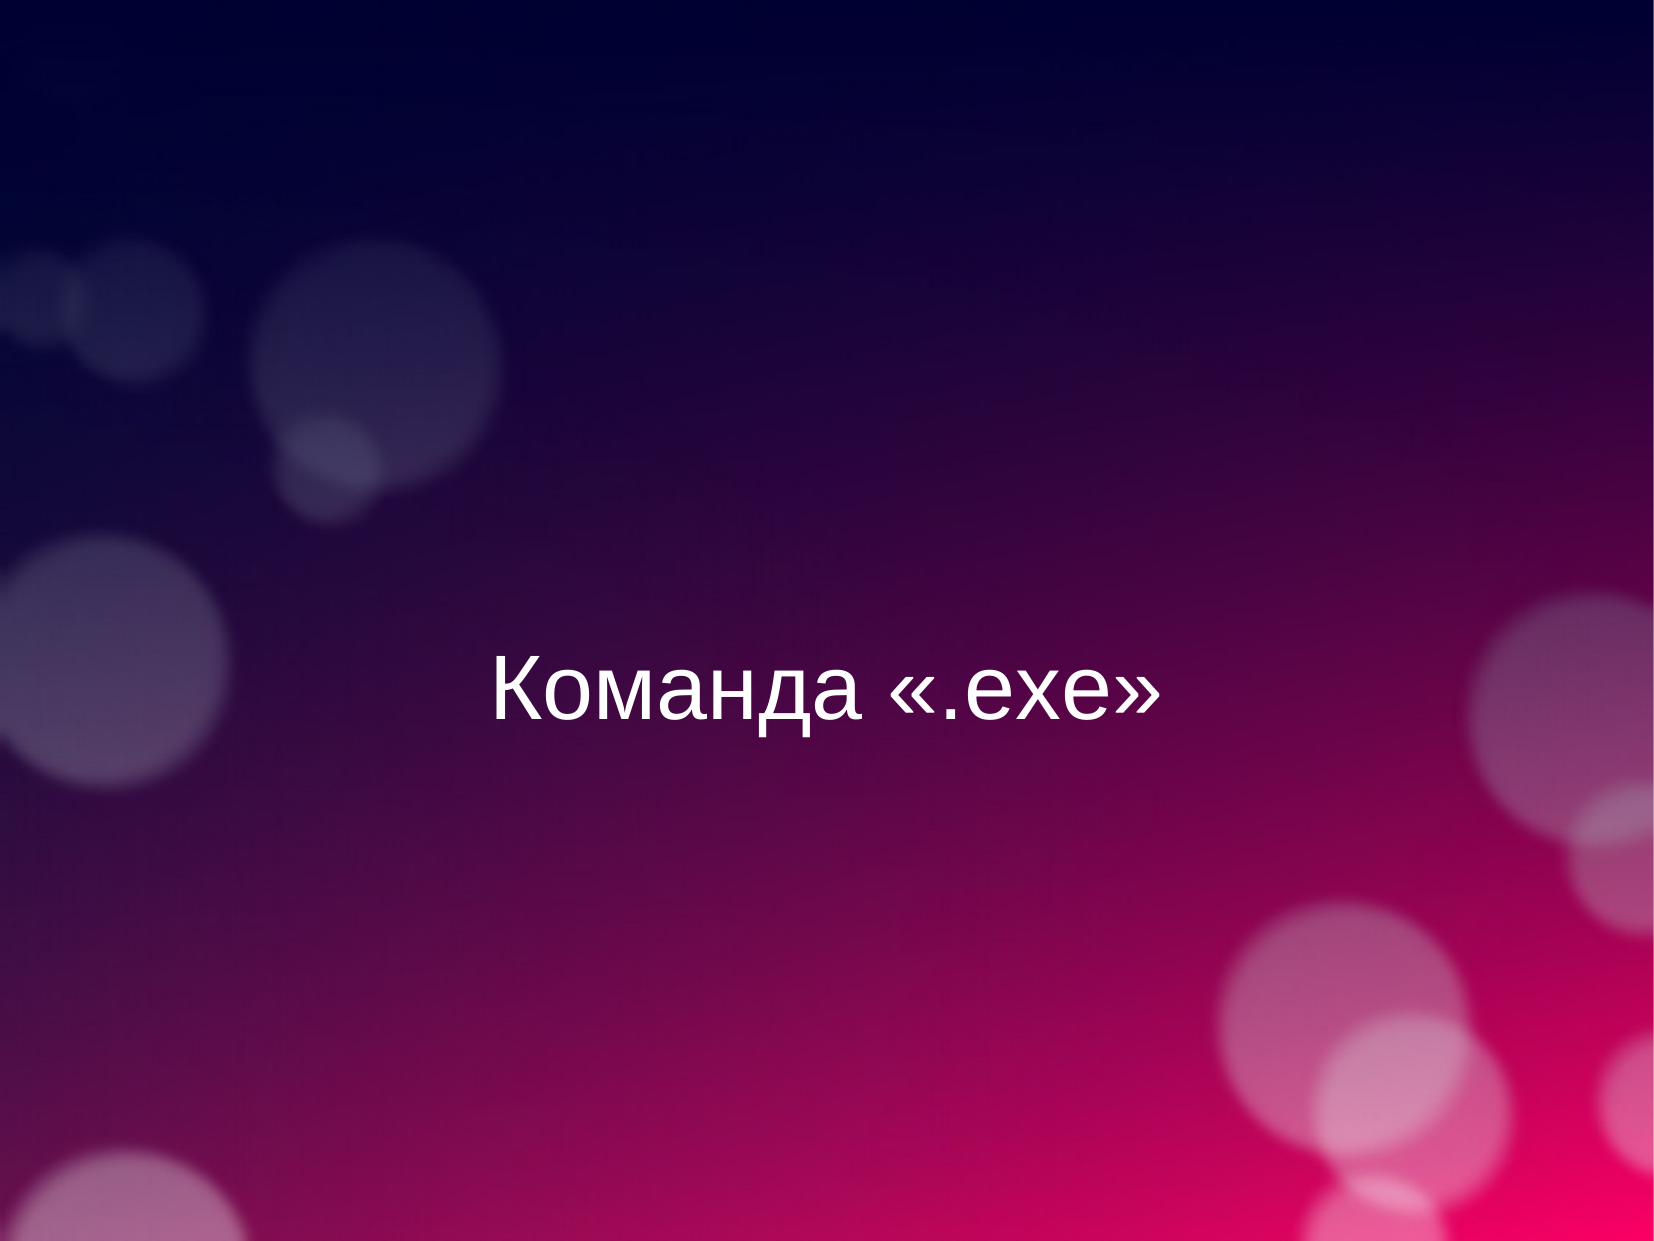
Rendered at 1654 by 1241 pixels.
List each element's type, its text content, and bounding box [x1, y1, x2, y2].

title Команда «.exe» [82, 584, 1571, 792]
picture [0, 0, 1654, 1241]
